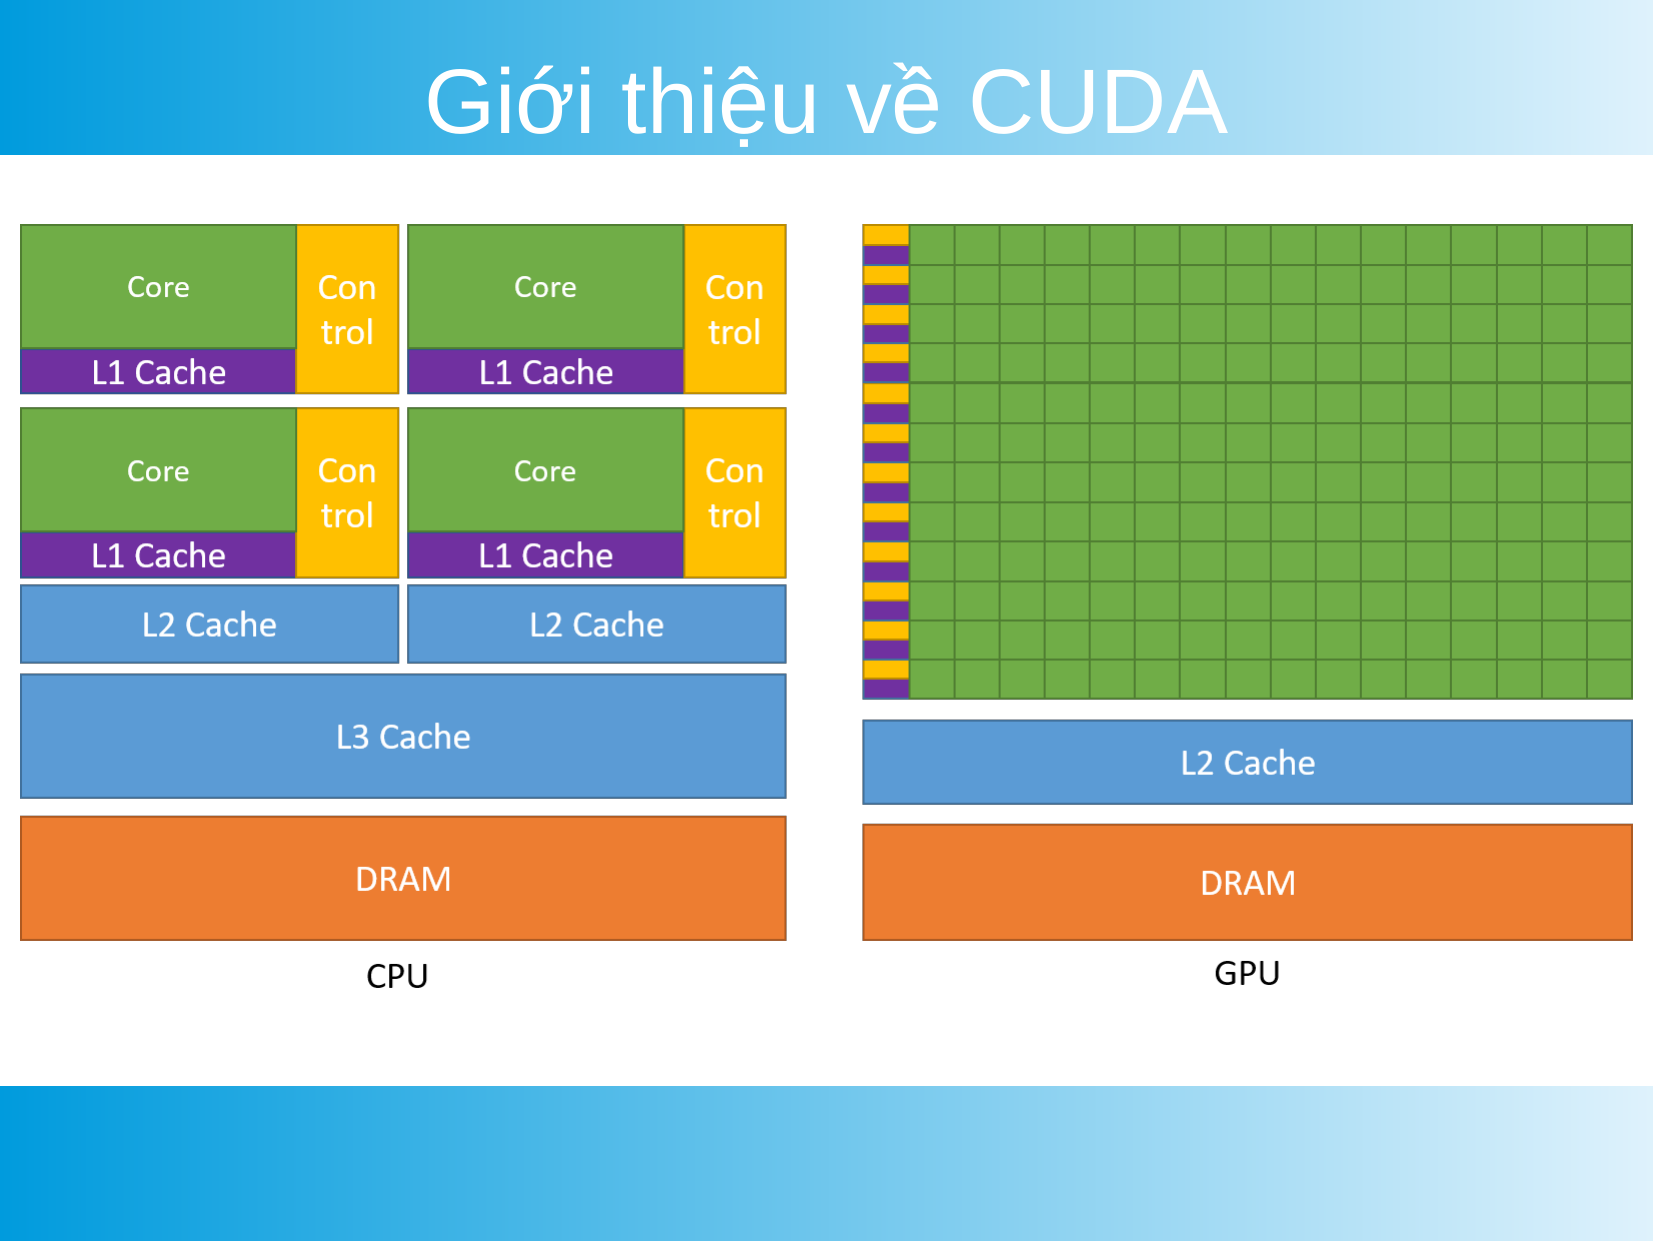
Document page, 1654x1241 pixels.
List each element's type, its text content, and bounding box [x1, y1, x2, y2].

title Giới thiệu về CUDA [82, 49, 1571, 155]
picture [20, 224, 1633, 1022]
